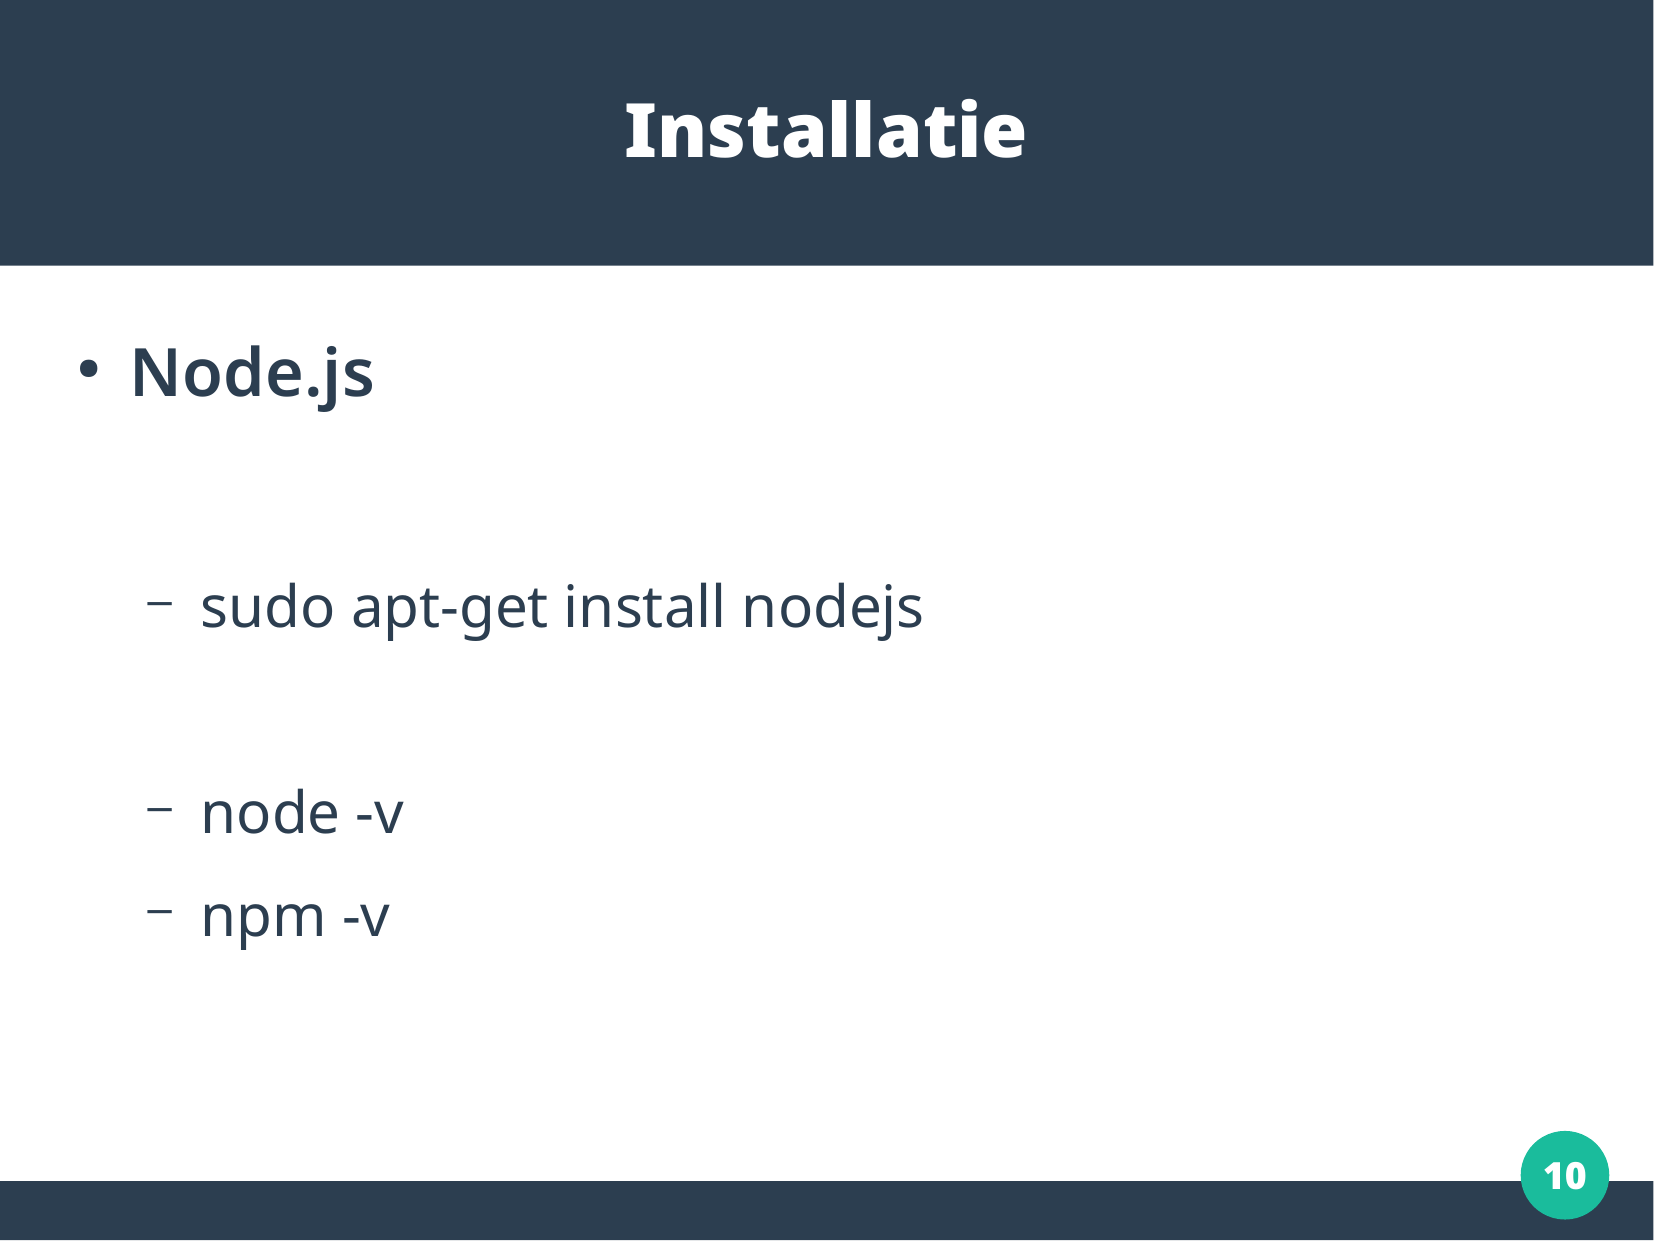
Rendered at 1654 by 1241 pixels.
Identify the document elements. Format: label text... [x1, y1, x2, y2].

title Installatie [59, 49, 1595, 207]
list Node.js sudo apt-get install nodejs node -v npm -v [59, 324, 1595, 1152]
